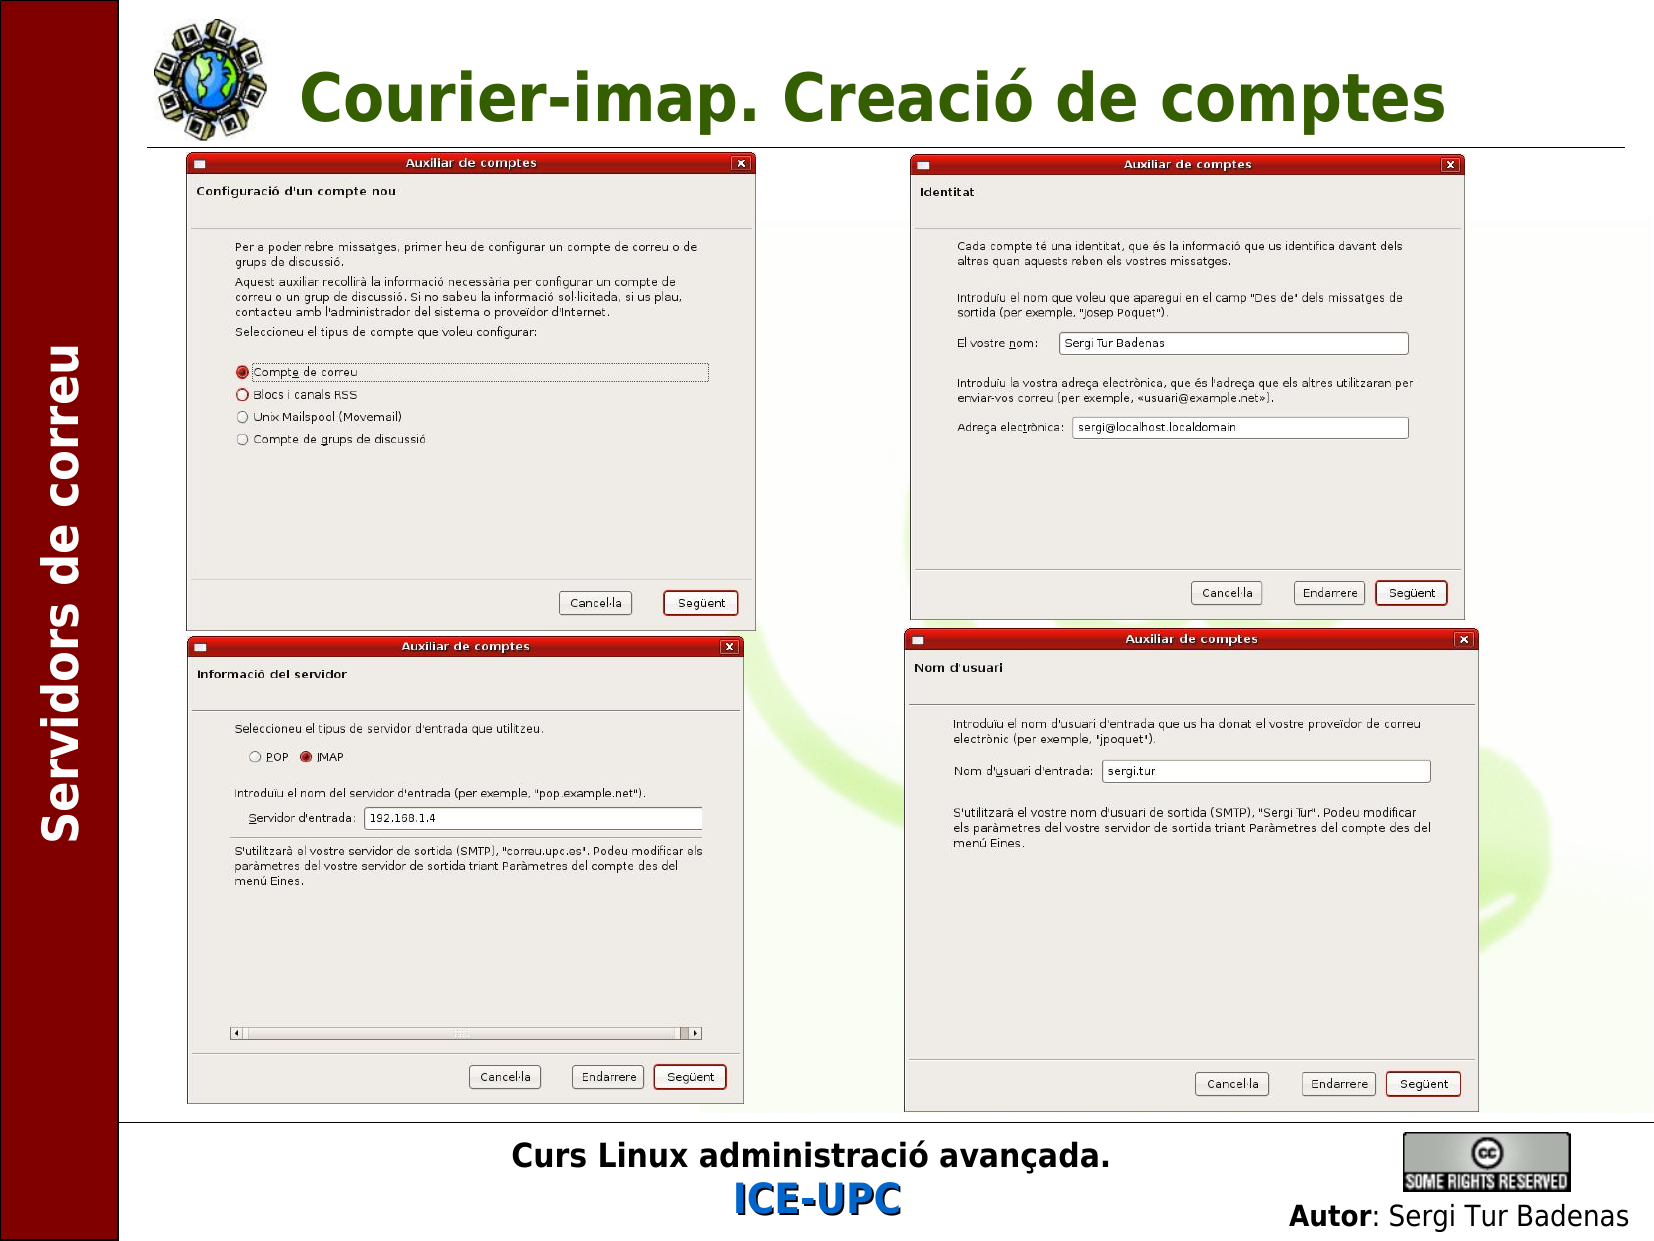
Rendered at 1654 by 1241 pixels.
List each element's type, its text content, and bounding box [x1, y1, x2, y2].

title Courier-imap. Creació de comptes [129, 56, 1619, 141]
picture [154, 19, 268, 56]
picture [186, 152, 1654, 1113]
picture [1403, 1132, 1571, 1192]
